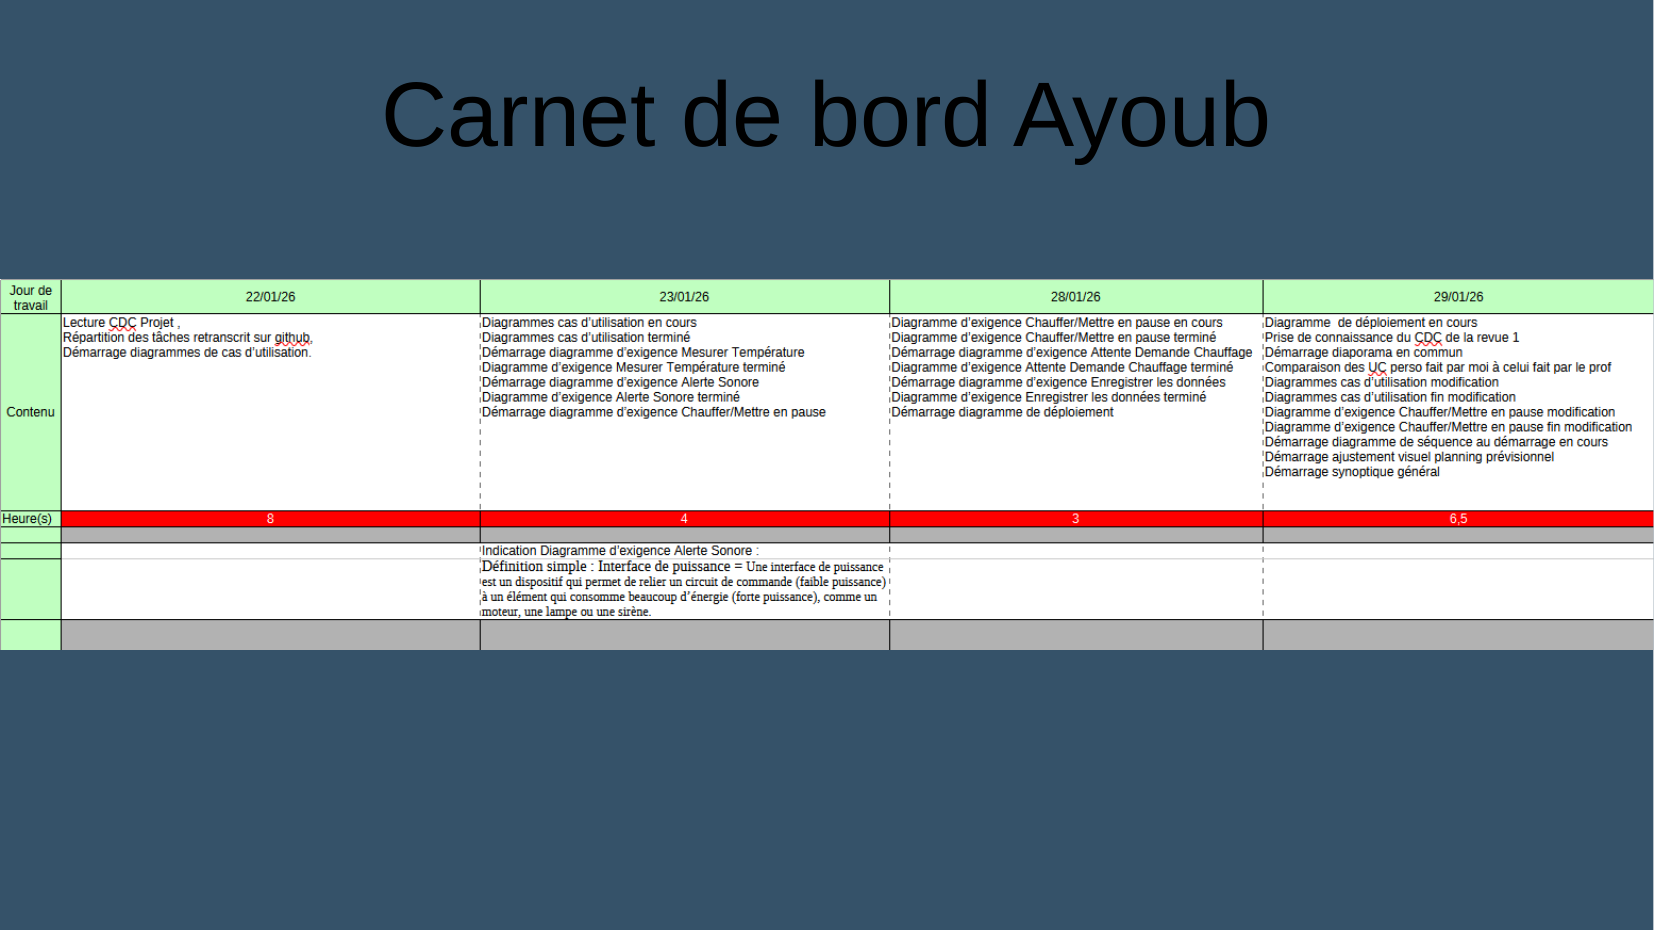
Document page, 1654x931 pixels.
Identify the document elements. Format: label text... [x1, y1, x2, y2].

picture [0, 279, 1654, 650]
title Carnet de bord Ayoub [82, 37, 1571, 193]
